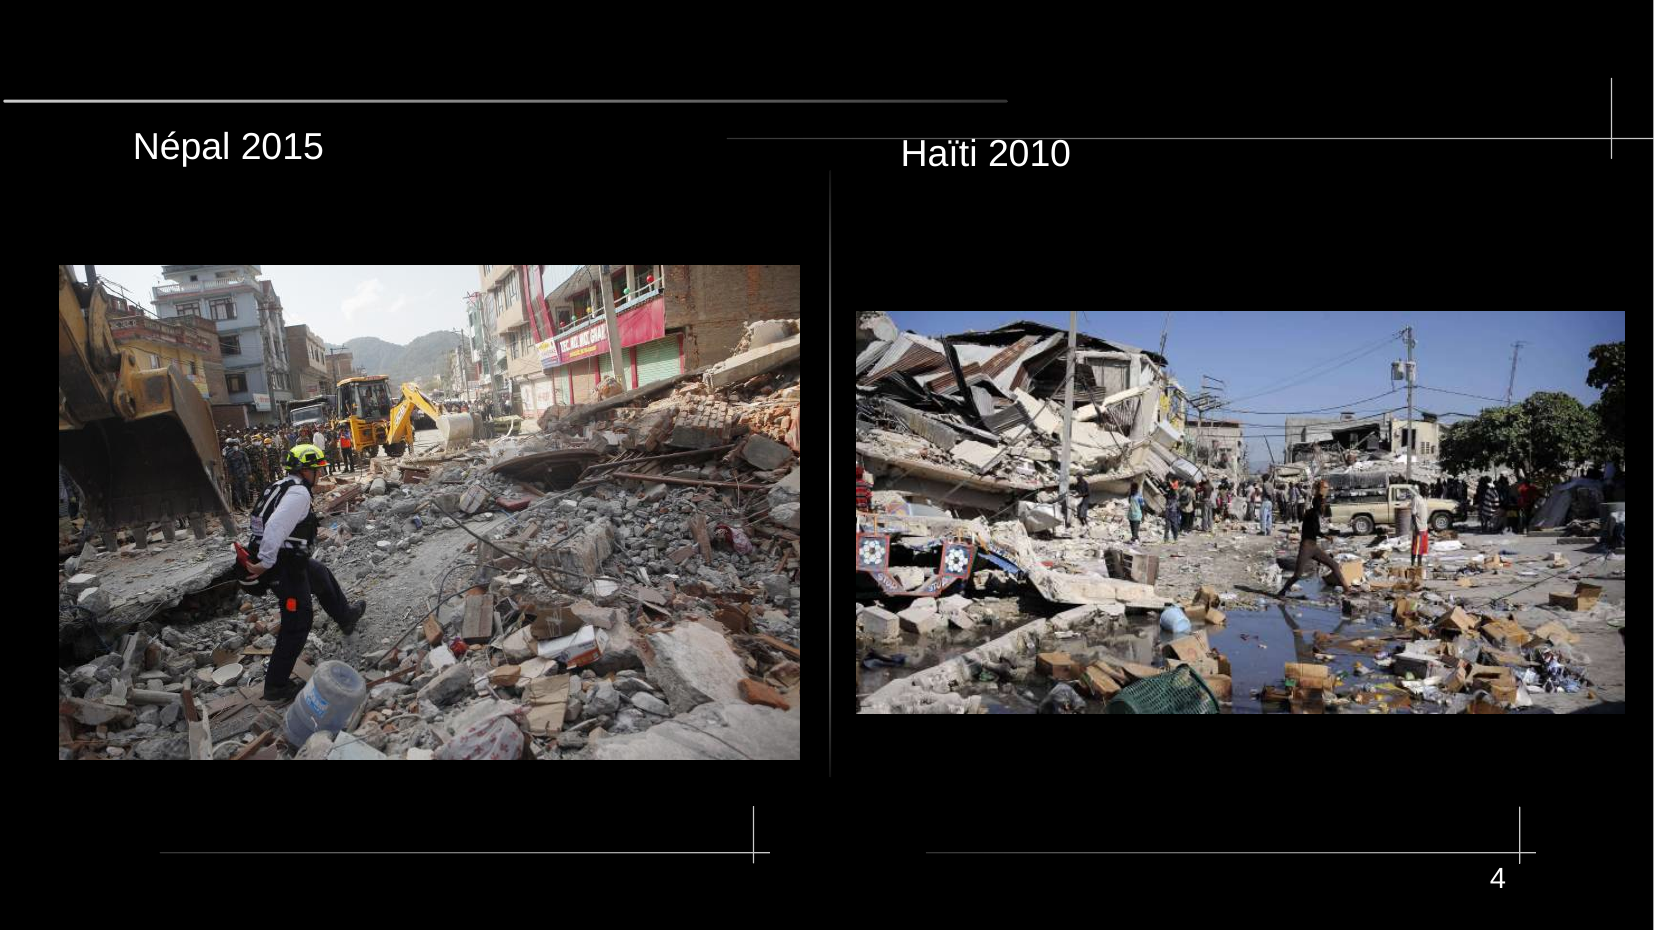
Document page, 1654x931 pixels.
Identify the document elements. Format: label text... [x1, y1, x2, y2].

picture [59, 265, 800, 760]
picture [856, 311, 1625, 714]
text_box Haïti 2010 [885, 125, 1270, 183]
text_box Népal 2015 [118, 118, 621, 175]
